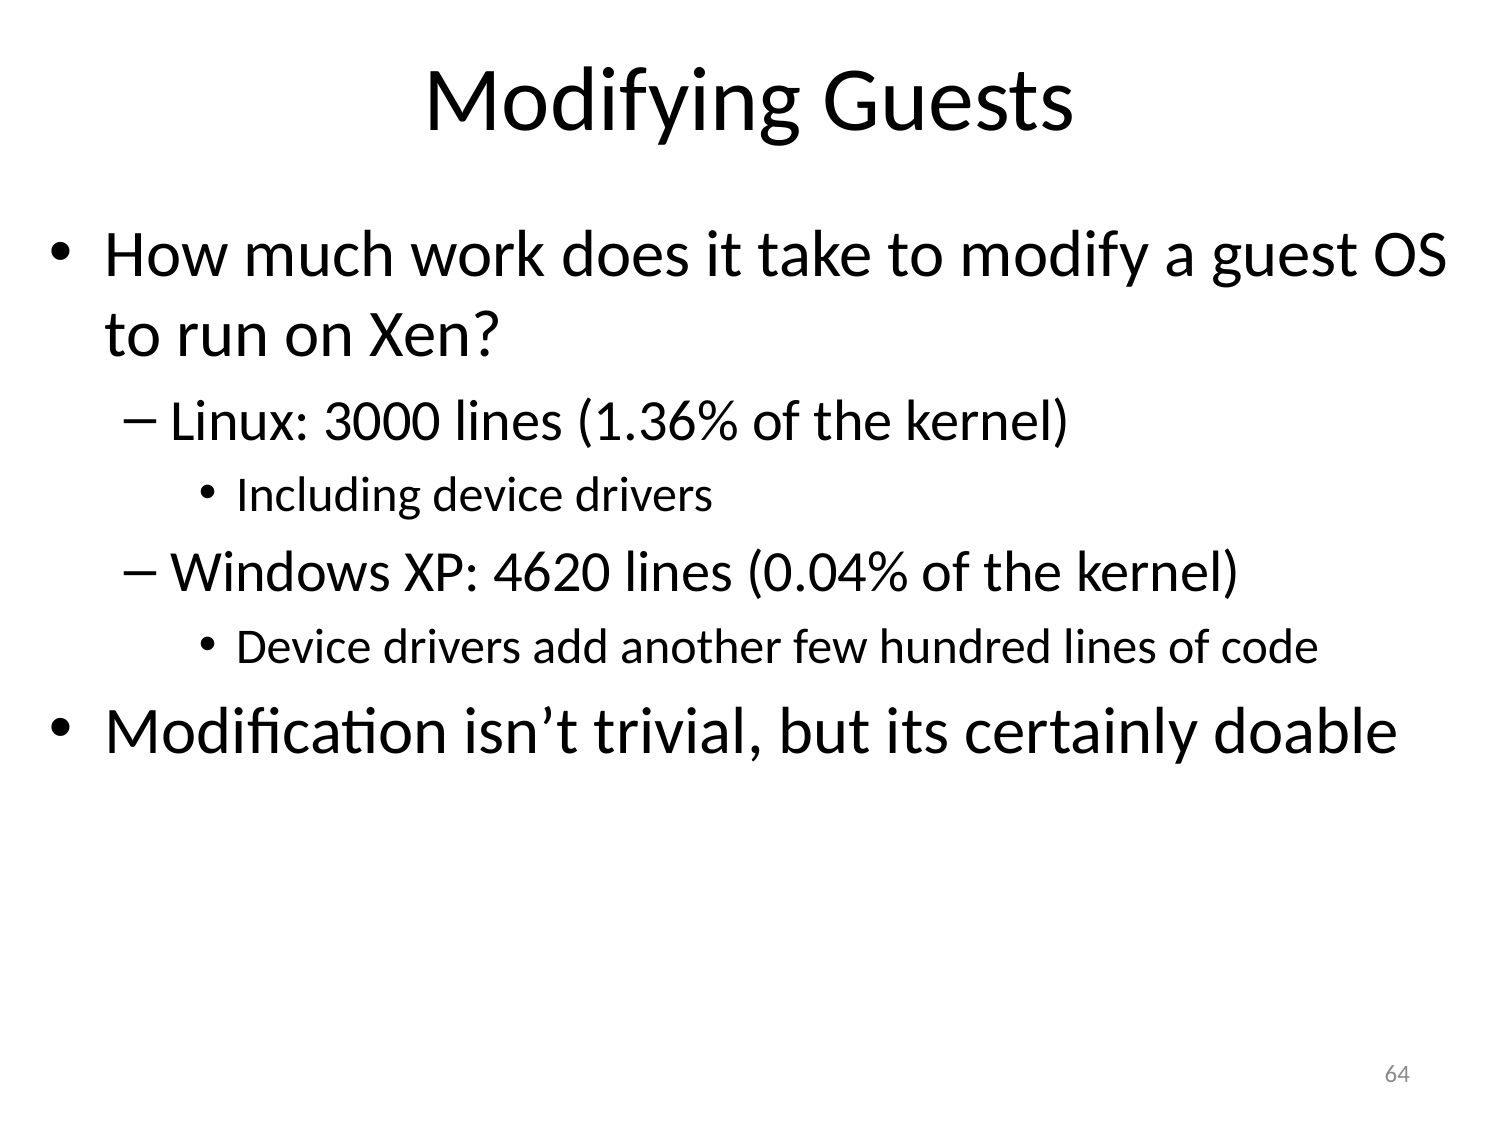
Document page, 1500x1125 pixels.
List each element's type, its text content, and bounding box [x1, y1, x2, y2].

title Modifying Guests [75, 0, 1425, 188]
list How much work does it take to modify a guest OS to run on Xen? Linux: 3000 lines (1.36% of the kernel) Including device drivers Windows XP: 4620 lines (0.04% of the kernel) Device drivers add another few hundred lines of code Modification isn’t trivial, but its certainly doable [33, 202, 1467, 1041]
slide_number <number> [1074, 1042, 1425, 1103]
